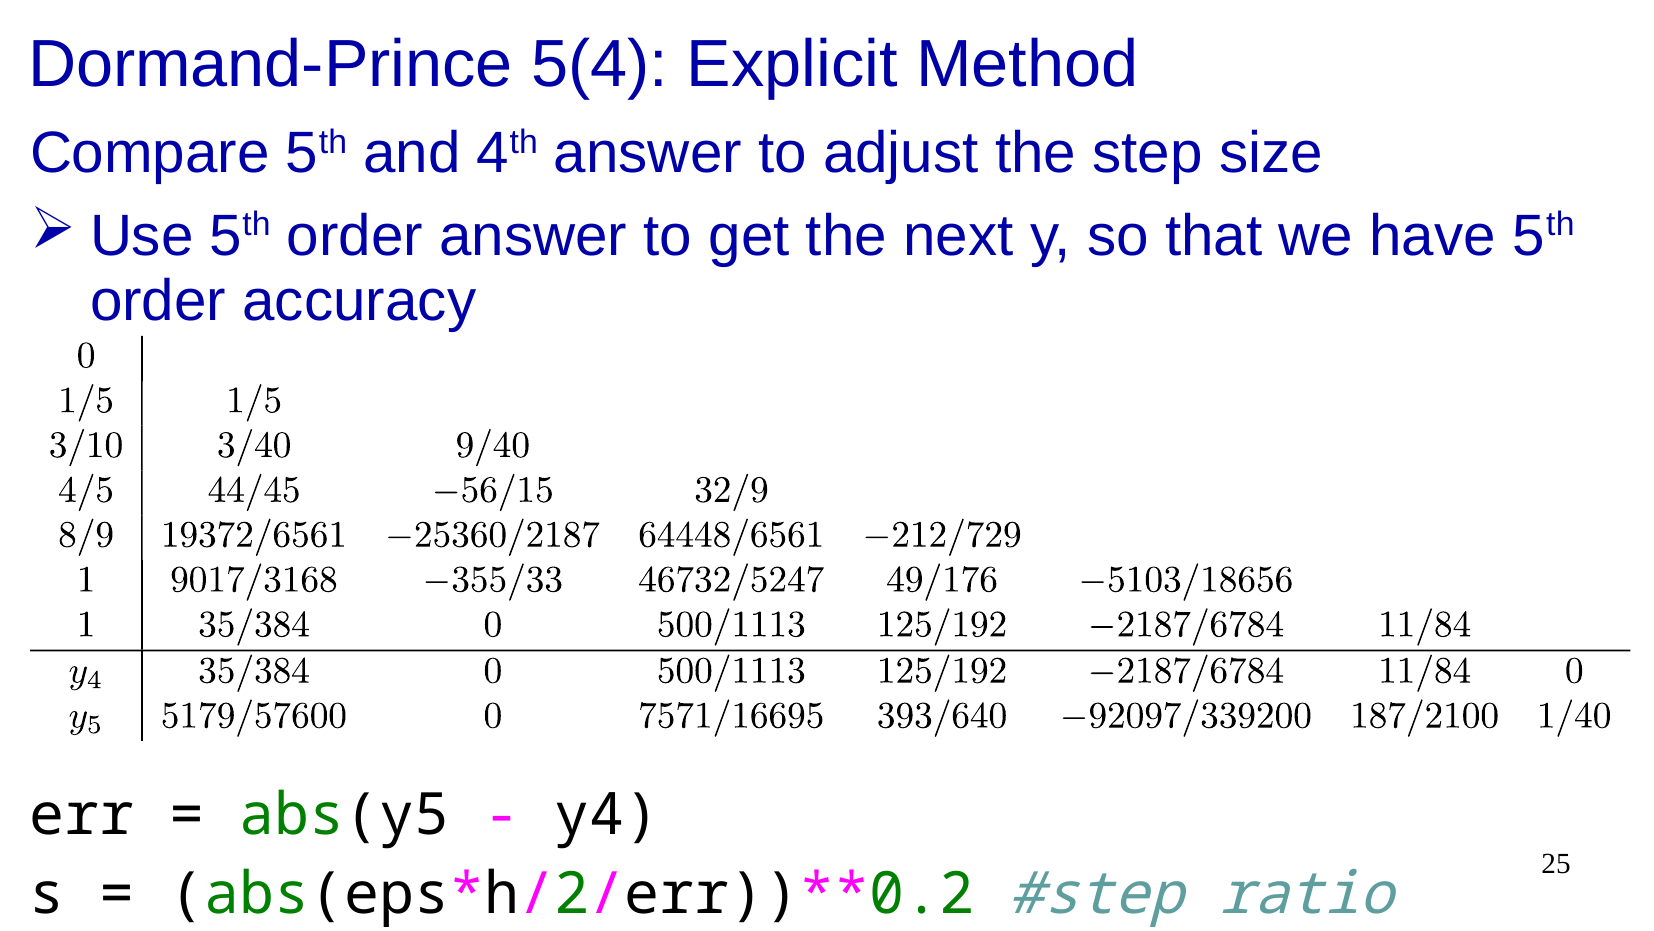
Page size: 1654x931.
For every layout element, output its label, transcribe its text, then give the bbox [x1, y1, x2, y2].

title Dormand-Prince 5(4): Explicit Method [28, 21, 1626, 106]
list Compare 5th and 4th answer to adjust the step size Use 5th order answer to get the next y, so that we have 5th order accuracy [30, 120, 1645, 916]
text_box err = abs(y5 - y4) s = (abs(eps*h/2/err))**0.2 #step ratio [15, 765, 1576, 923]
text_box [30, 335, 1631, 741]
